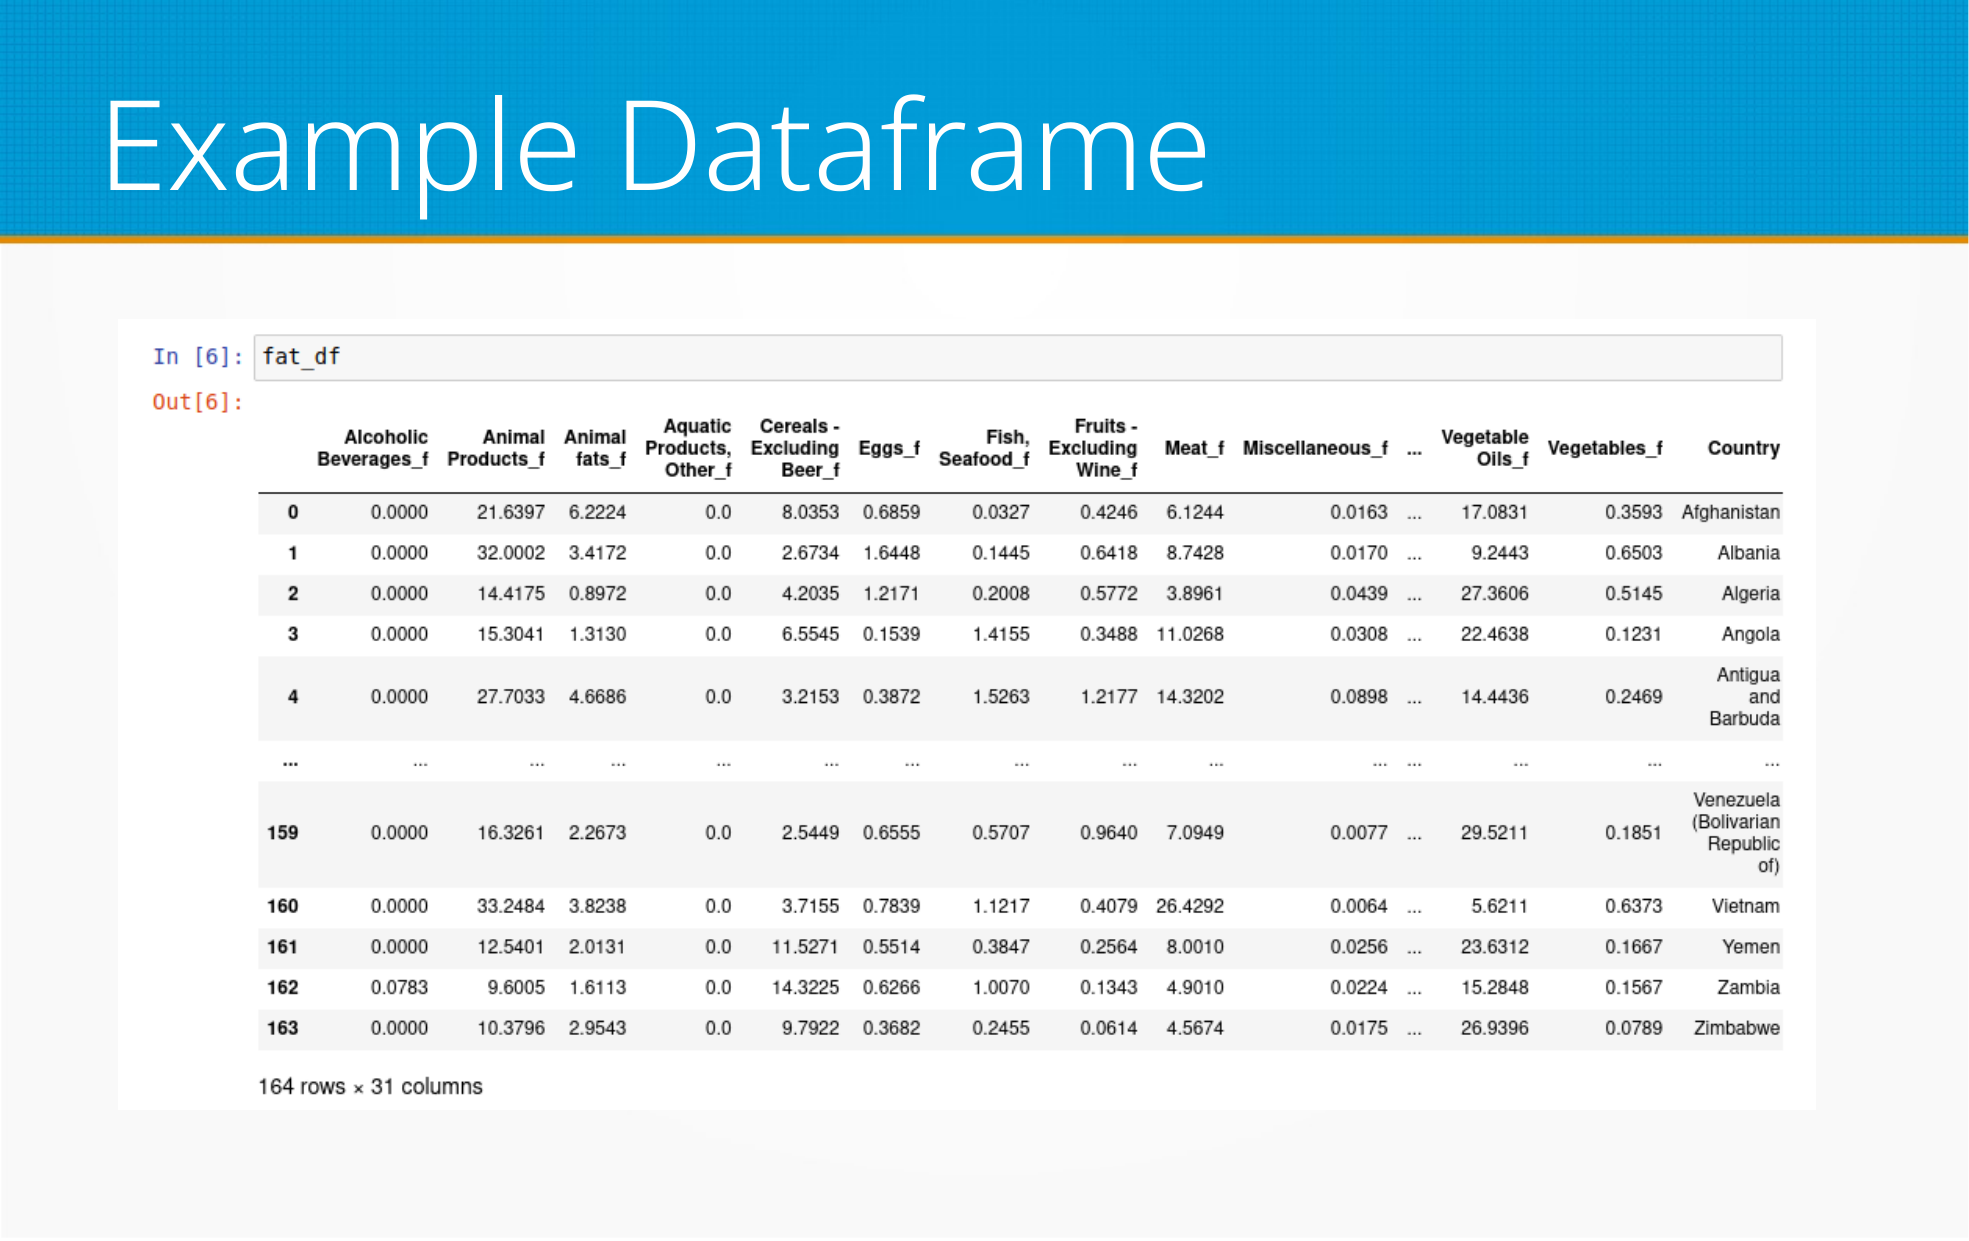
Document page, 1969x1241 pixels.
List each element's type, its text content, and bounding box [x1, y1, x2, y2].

title Example Dataframe [98, 19, 1870, 227]
picture [0, 233, 1969, 1241]
